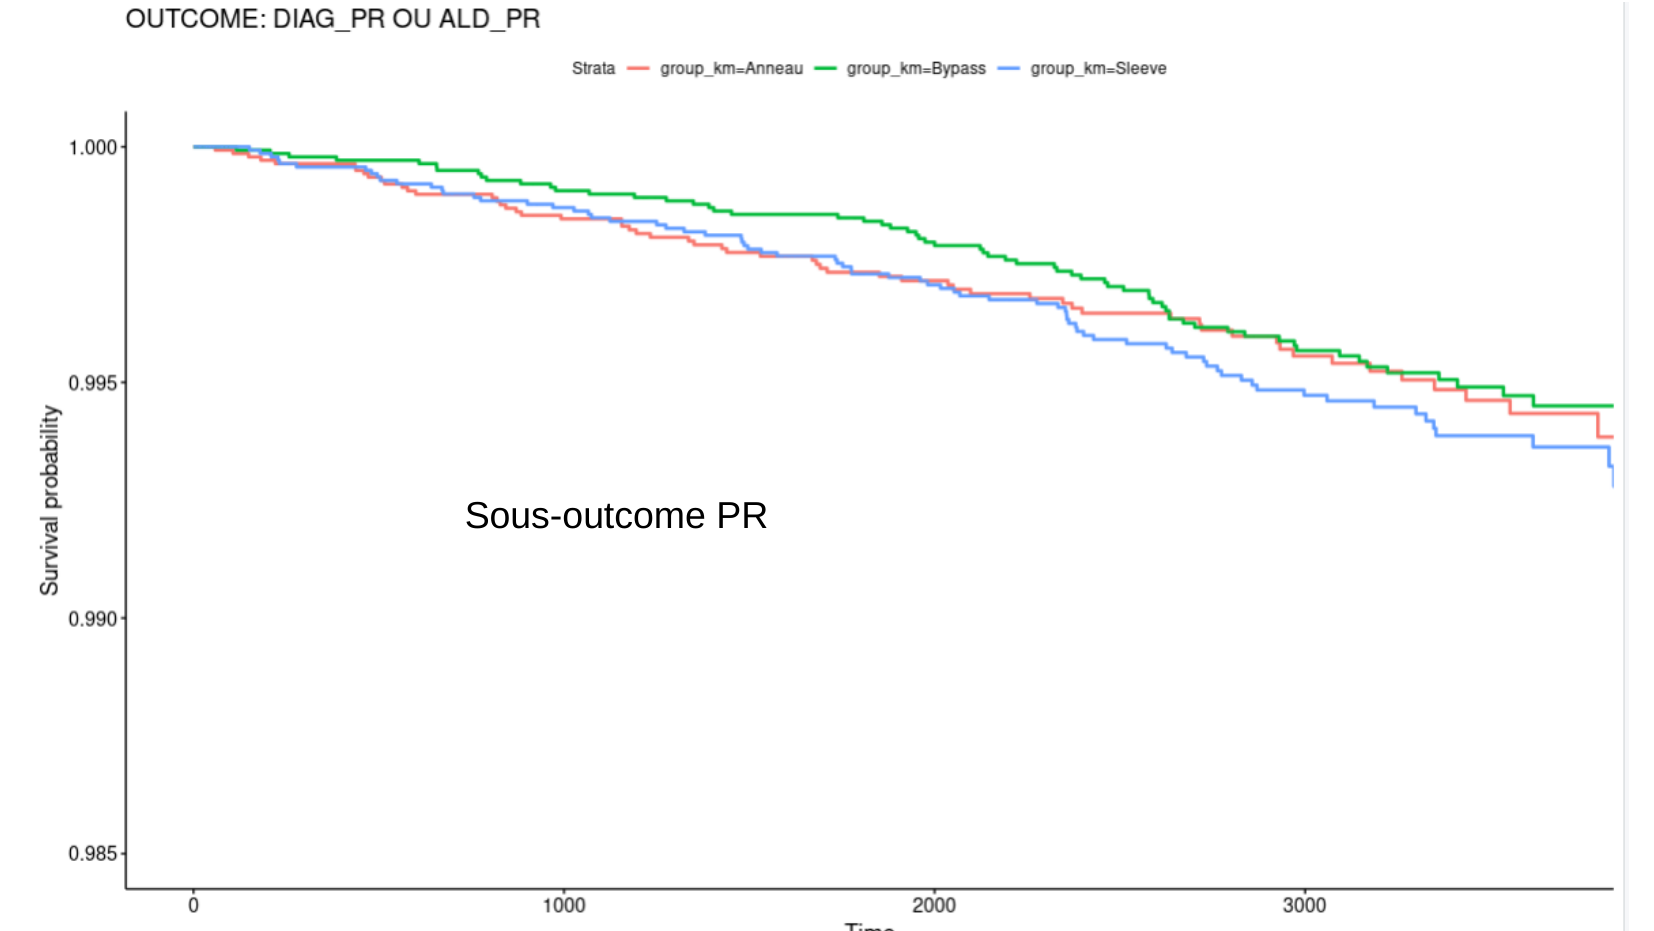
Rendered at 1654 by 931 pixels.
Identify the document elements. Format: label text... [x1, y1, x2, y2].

picture [36, 2, 1629, 931]
text_box Sous-outcome PR [450, 487, 784, 545]
